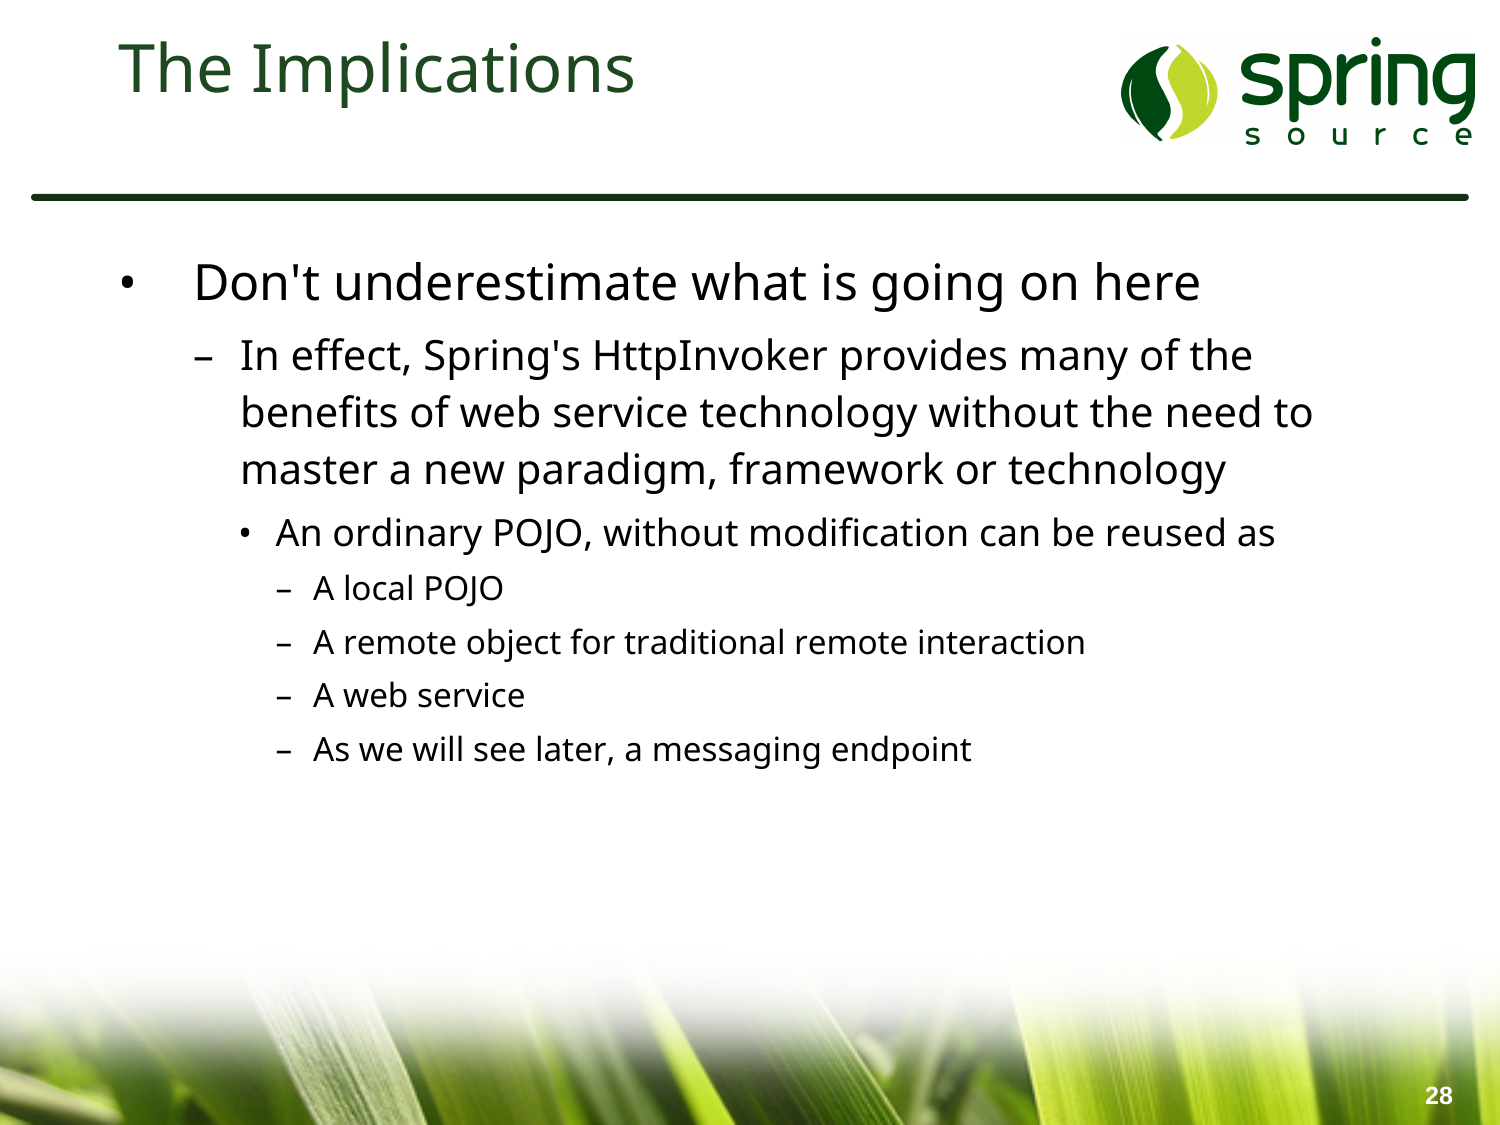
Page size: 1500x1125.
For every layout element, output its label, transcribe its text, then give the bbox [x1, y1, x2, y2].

picture [0, 944, 1500, 1125]
list Don't underestimate what is going on here In effect, Spring's HttpInvoker provides many of the benefits of web service technology without the need to master a new paradigm, framework or technology An ordinary POJO, without modification can be reused as A local POJO A remote object for traditional remote interaction A web service As we will see later, a messaging endpoint [103, 239, 1394, 903]
title The Implications [103, 13, 1136, 176]
picture [1136, 37, 1475, 145]
